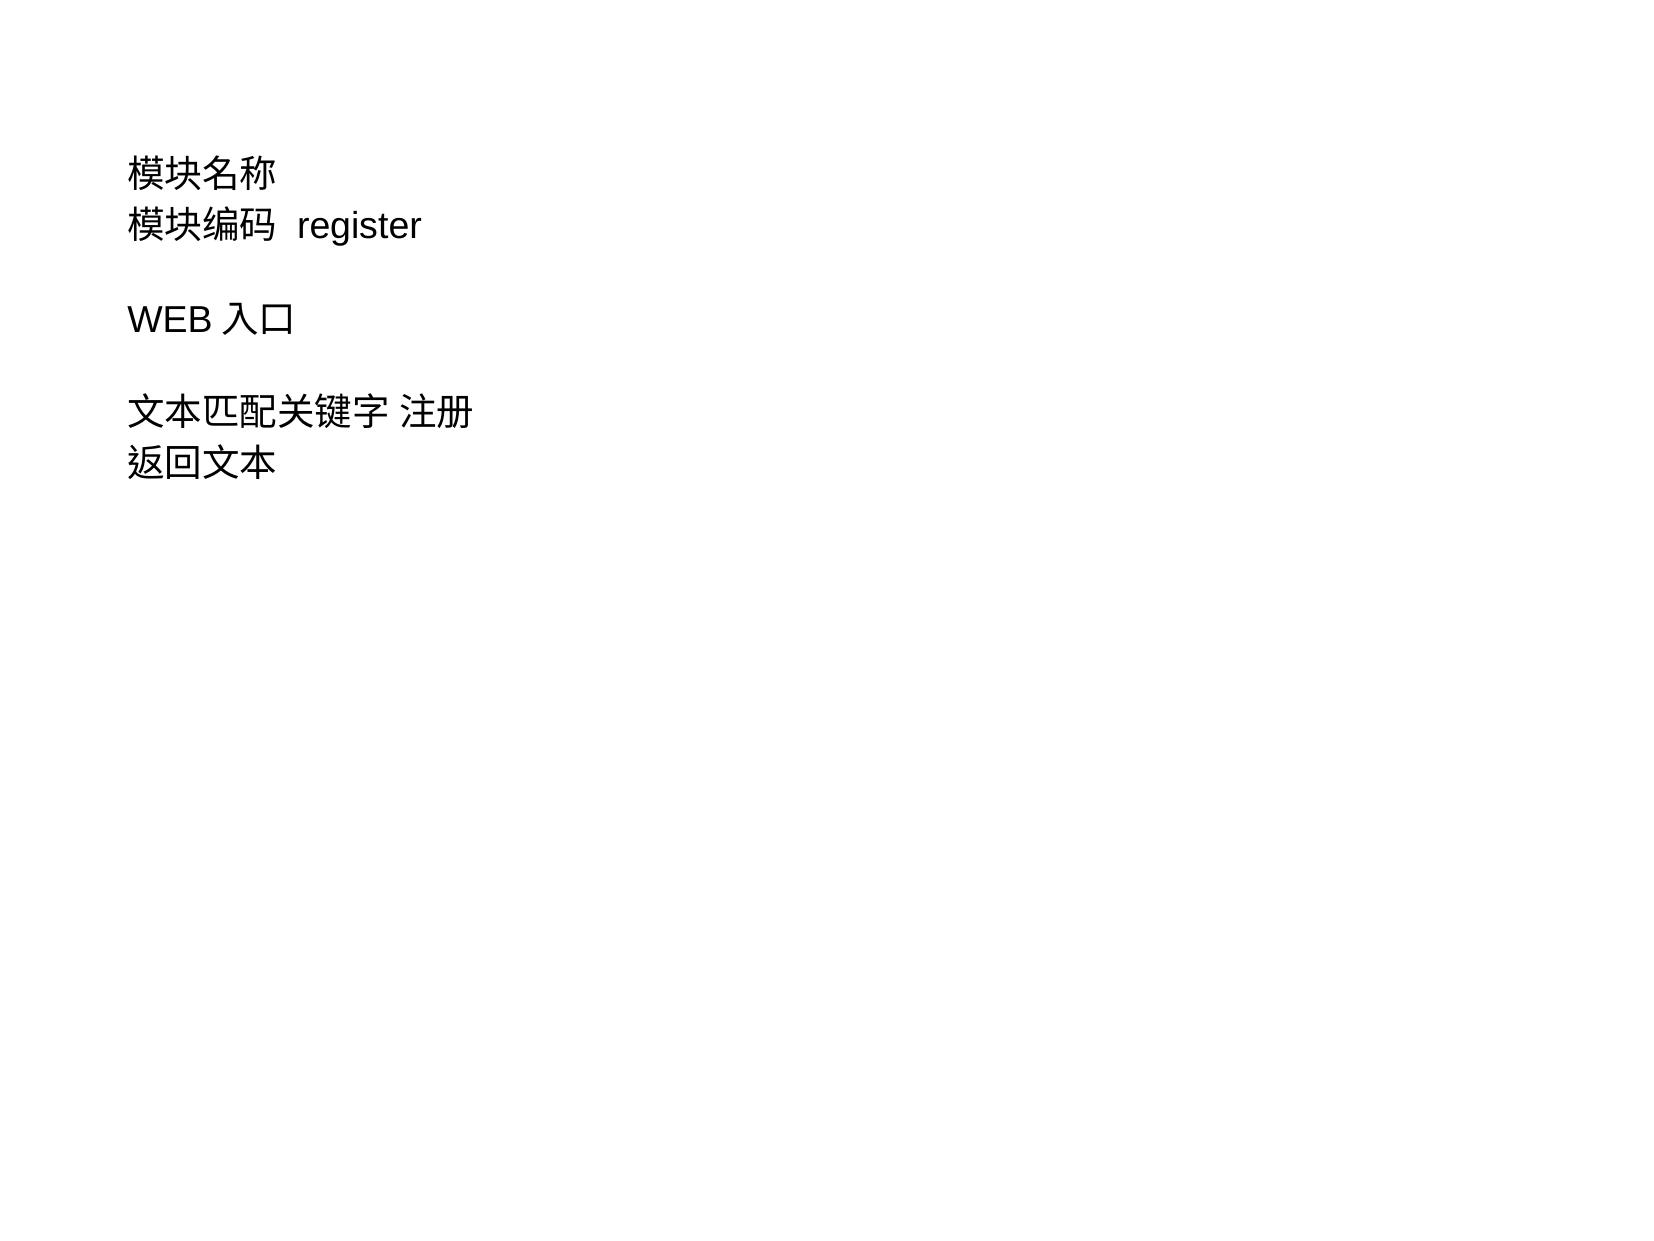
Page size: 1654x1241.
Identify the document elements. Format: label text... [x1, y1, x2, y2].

text_box 模块名称 模块编码 register WEB入口 文本匹配关键字 注册 返回文本 [112, 140, 499, 479]
